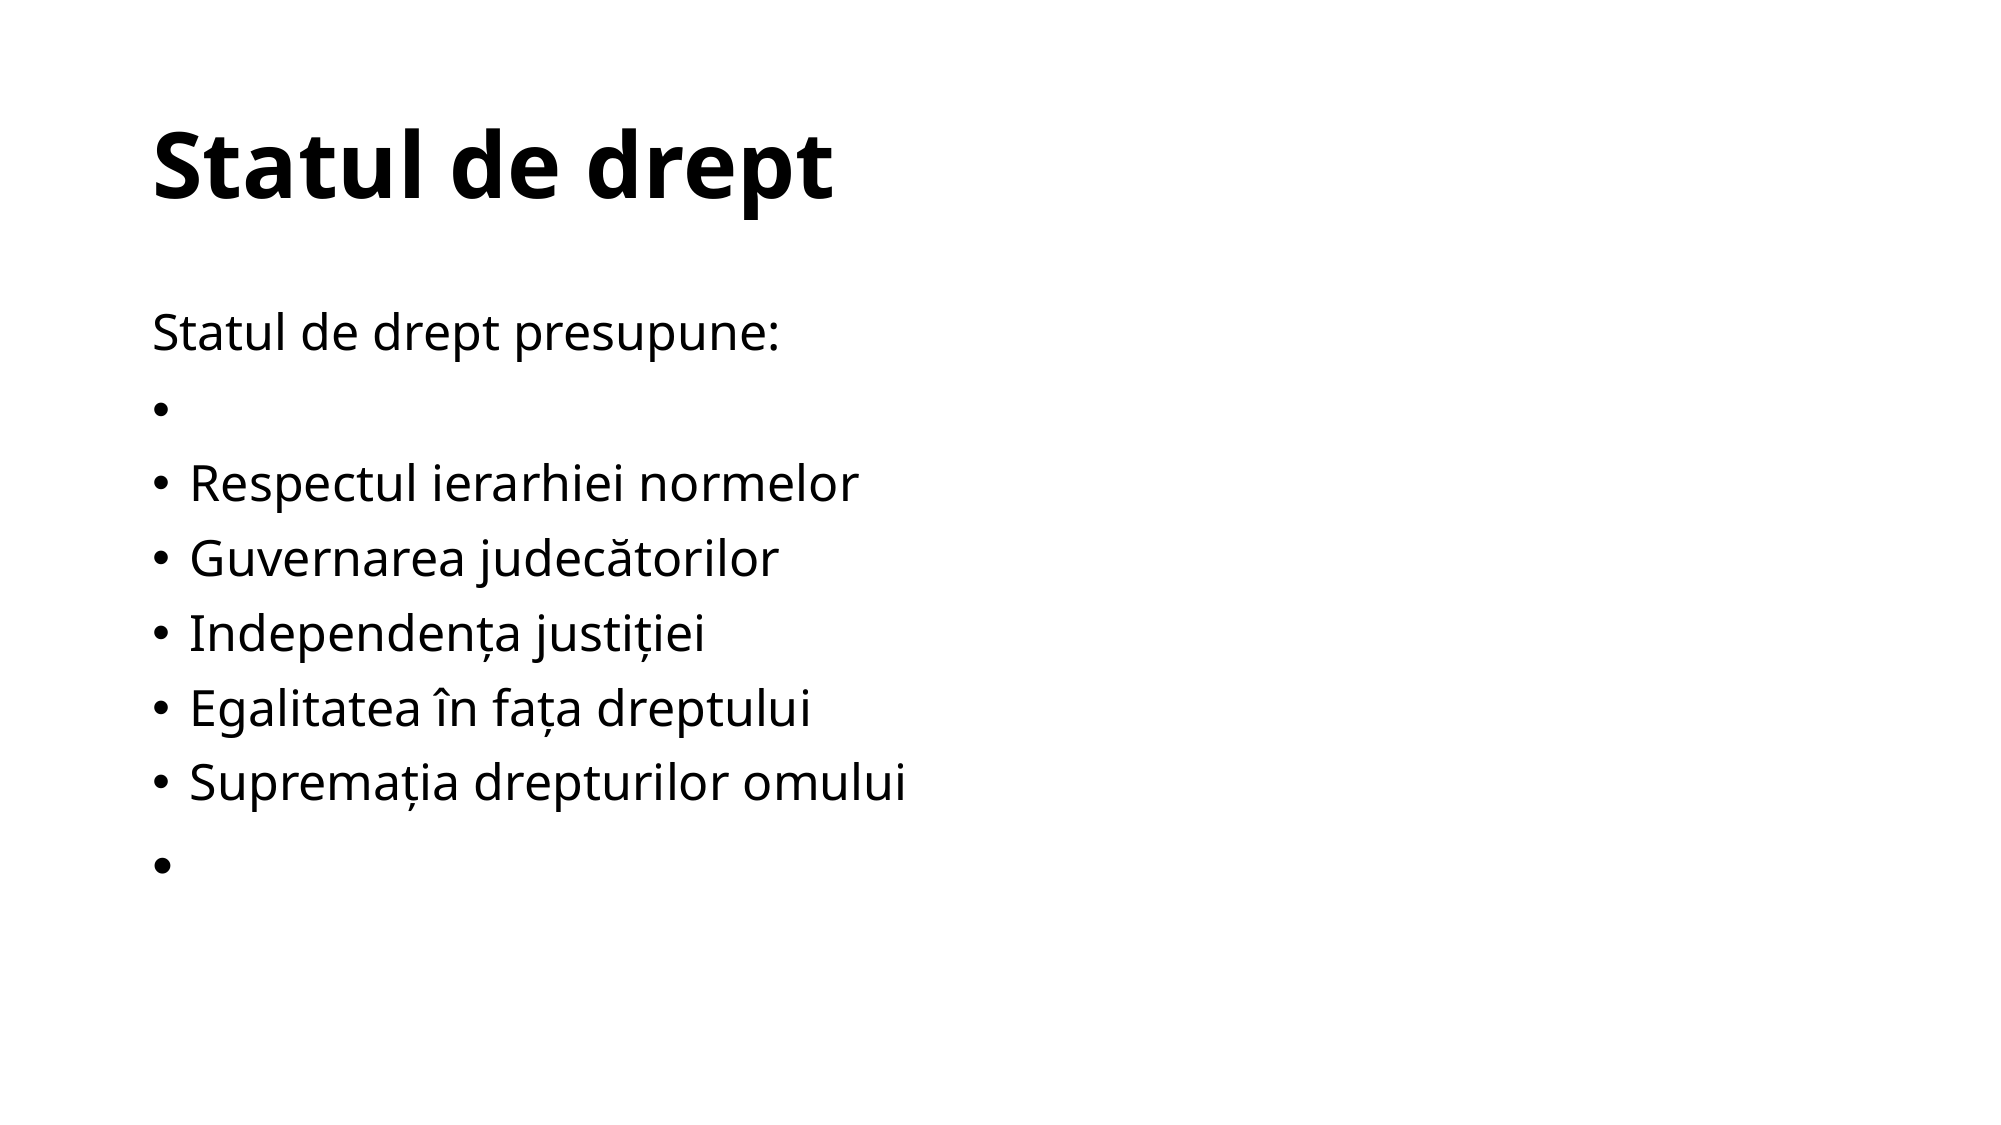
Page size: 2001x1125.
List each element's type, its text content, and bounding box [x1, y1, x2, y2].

title Statul de drept [137, 59, 1863, 278]
list Statul de drept presupune: Respectul ierarhiei normelor Guvernarea judecătorilor Independența justiției Egalitatea în fața dreptului Supremația drepturilor omului [137, 299, 1863, 1014]
